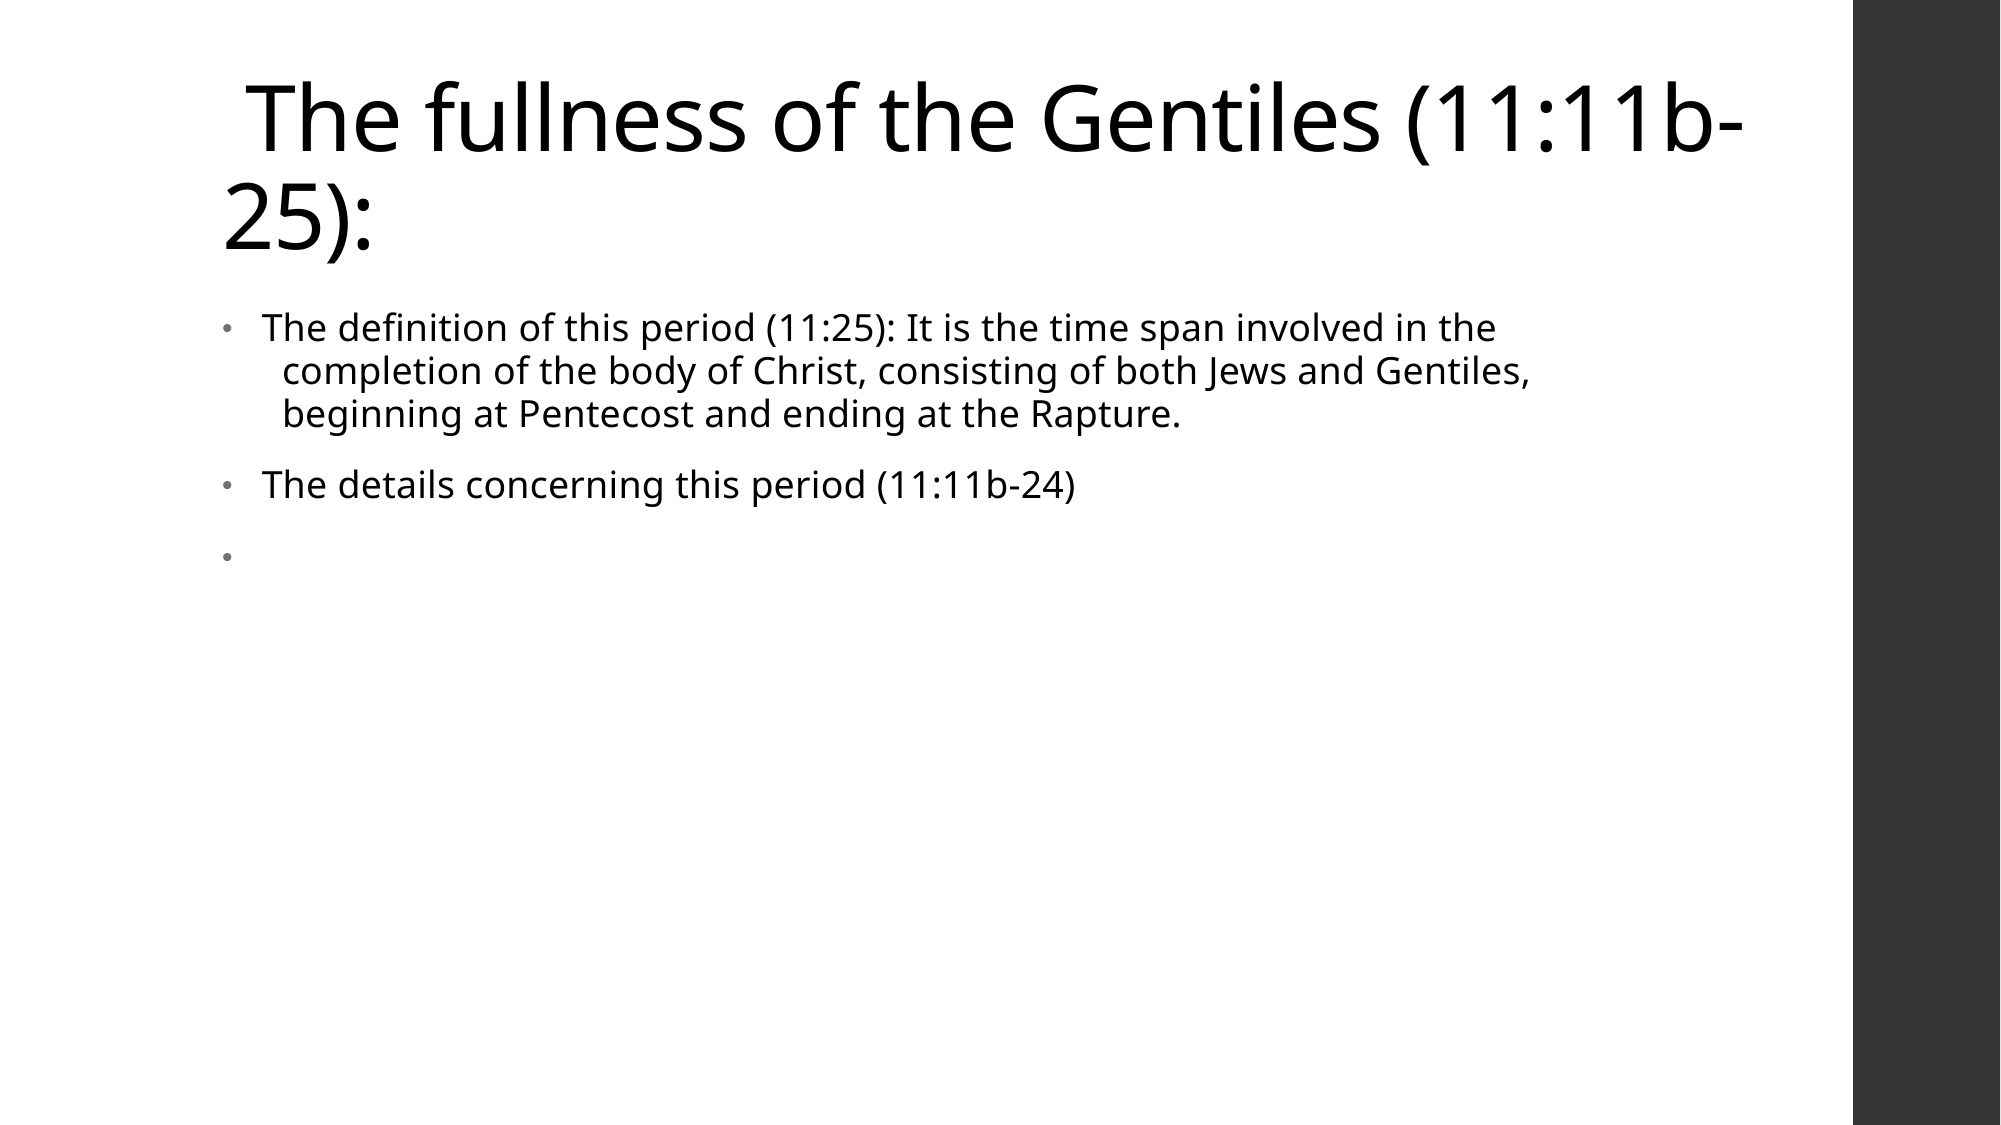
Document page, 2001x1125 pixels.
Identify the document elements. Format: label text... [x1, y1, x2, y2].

list The definition of this period (11:25): It is the time span involved in the completion of the body of Christ, consisting of both Jews and Gentiles, beginning at Pentecost and ending at the Rapture. The details concerning this period (11:11b-24) [206, 299, 1617, 1014]
title The fullness of the Gentiles (11:11b-25): [206, 60, 1797, 278]
